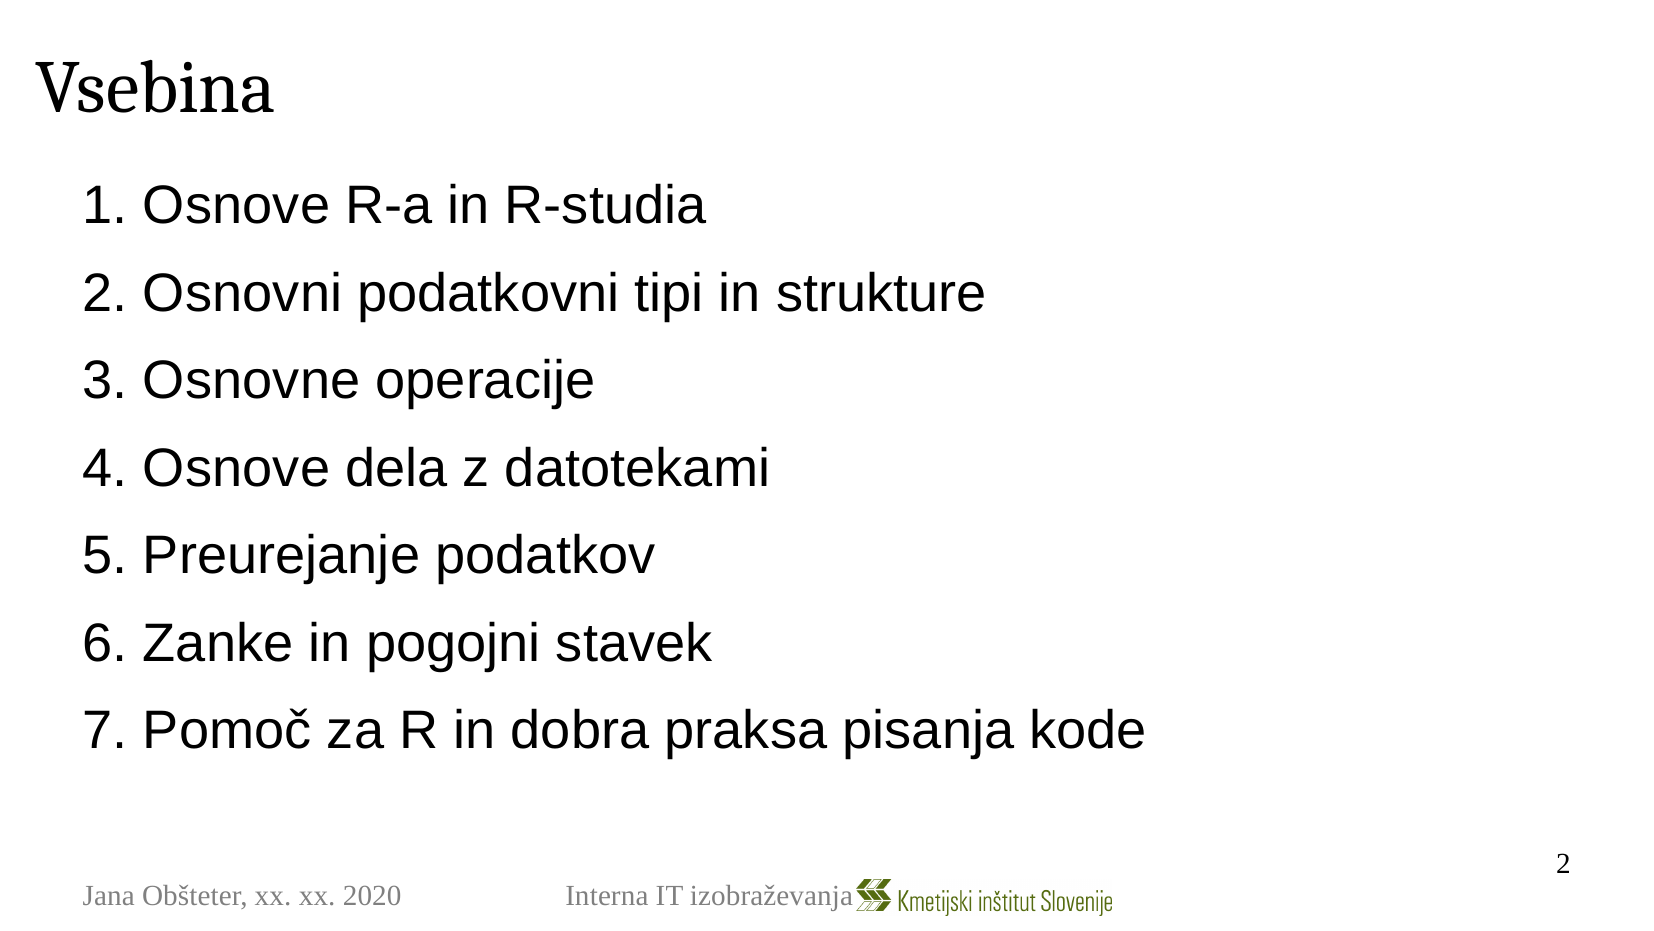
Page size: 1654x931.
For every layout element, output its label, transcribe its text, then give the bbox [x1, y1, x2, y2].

title Vsebina [35, 21, 1524, 154]
list 1. Osnove R-a in R-studia 2. Osnovni podatkovni tipi in strukture 3. Osnovne operacije 4. Osnove dela z datotekami 5. Preurejanje podatkov 6. Zanke in pogojni stavek 7. Pomoč za R in dobra praksa pisanja kode [82, 165, 1642, 827]
picture [856, 879, 1112, 916]
